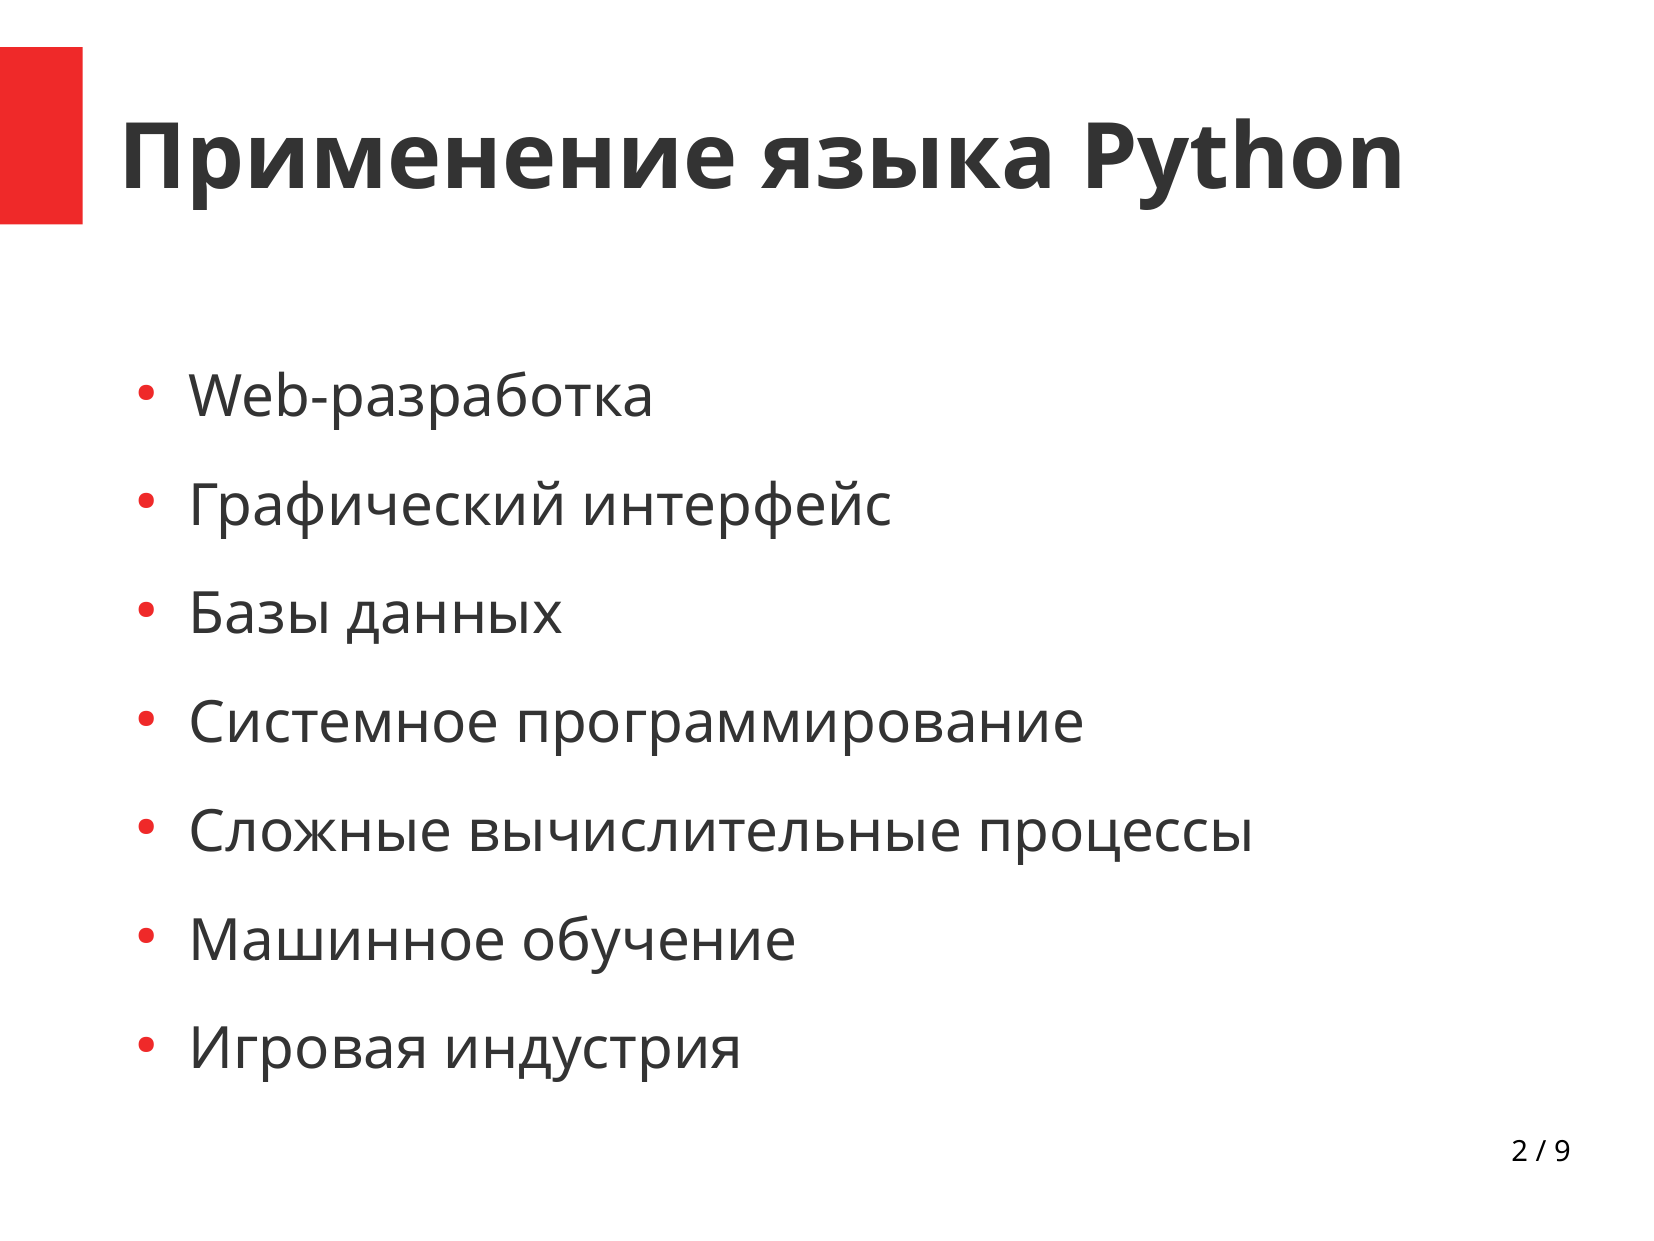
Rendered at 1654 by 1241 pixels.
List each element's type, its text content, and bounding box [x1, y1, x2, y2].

title Применение языка Python [118, 49, 1571, 257]
list Web-разработка Графический интерфейс Базы данных Системное программирование Сложные вычислительные процессы Машинное обучение Игровая индустрия [118, 354, 1536, 1074]
